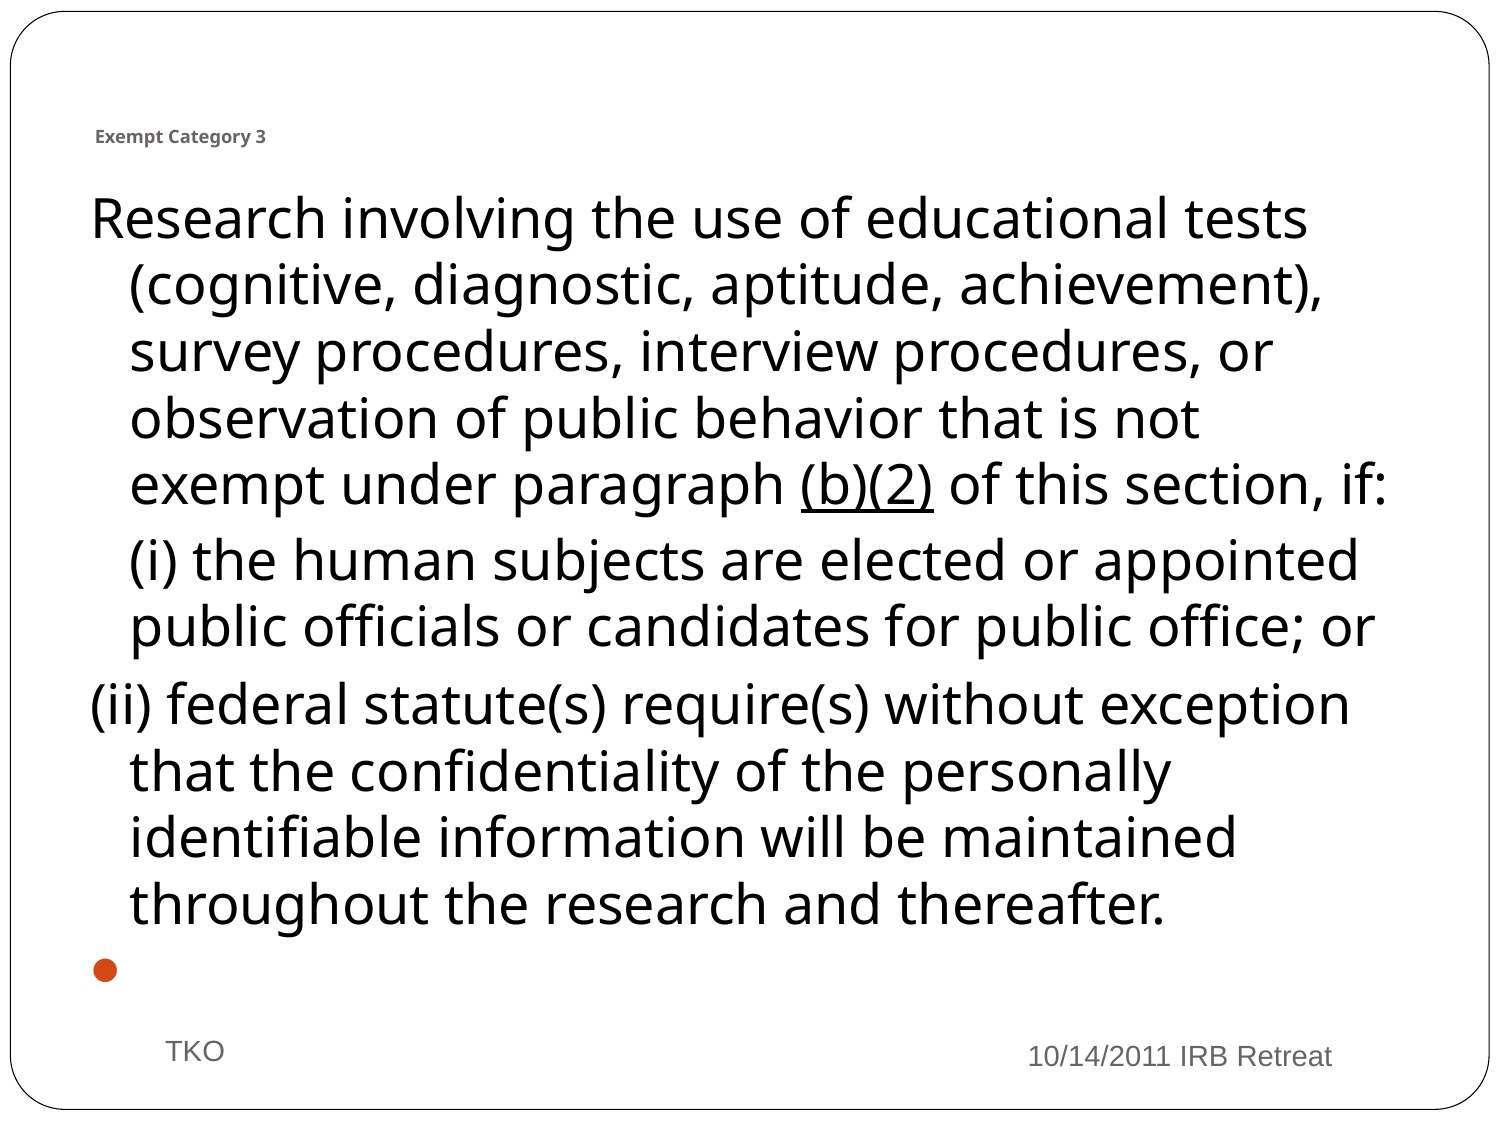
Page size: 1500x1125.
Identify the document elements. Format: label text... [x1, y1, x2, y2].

list Research involving the use of educational tests (cognitive, diagnostic, aptitude, achievement), survey procedures, interview procedures, or observation of public behavior that is not exempt under paragraph (b)(2) of this section, if: (i) the human subjects are elected or appointed public officials or candidates for public office; or (ii) federal statute(s) require(s) without exception that the confidentiality of the personally identifiable information will be maintained throughout the research and thereafter. [75, 174, 1426, 1005]
title Exempt Category 3 [75, 45, 1426, 163]
text_box 10/14/2011 IRB Retreat [1012, 1015, 1419, 1094]
text_box TKO [150, 1012, 801, 1088]
